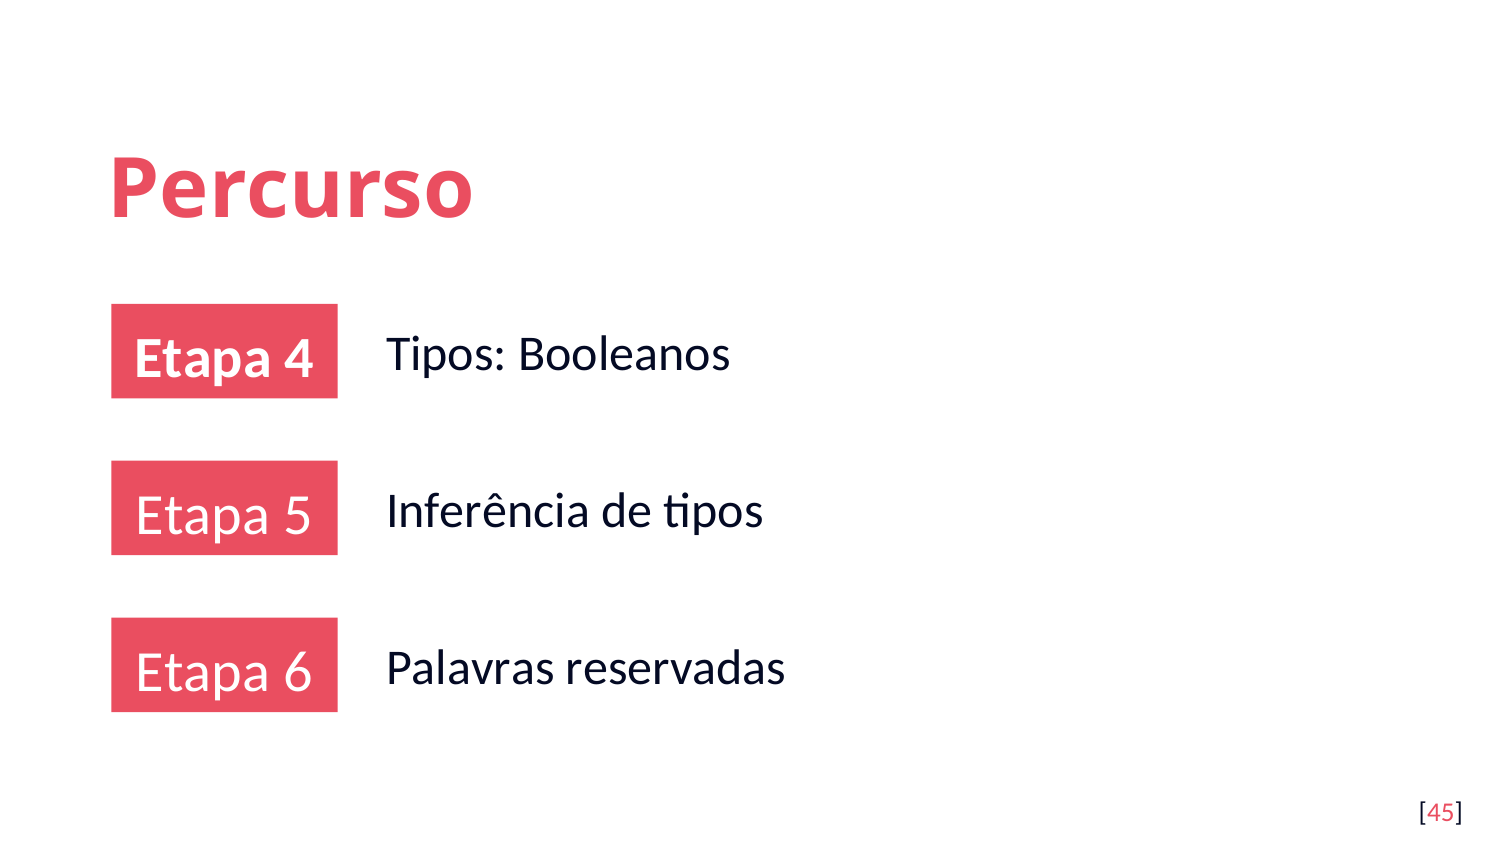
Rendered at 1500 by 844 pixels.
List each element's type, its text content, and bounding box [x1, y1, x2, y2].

slide_number [45] [1403, 779, 1494, 844]
text_box Etapa 4 [111, 303, 338, 399]
text_box Tipos: Booleanos [371, 313, 1384, 389]
text_box Inferência de tipos [371, 470, 1384, 546]
text_box Palavras reservadas [371, 627, 1384, 703]
text_box Etapa 5 [111, 460, 338, 556]
text_box Etapa 6 [111, 617, 338, 713]
text_box Percurso [92, 104, 1309, 243]
